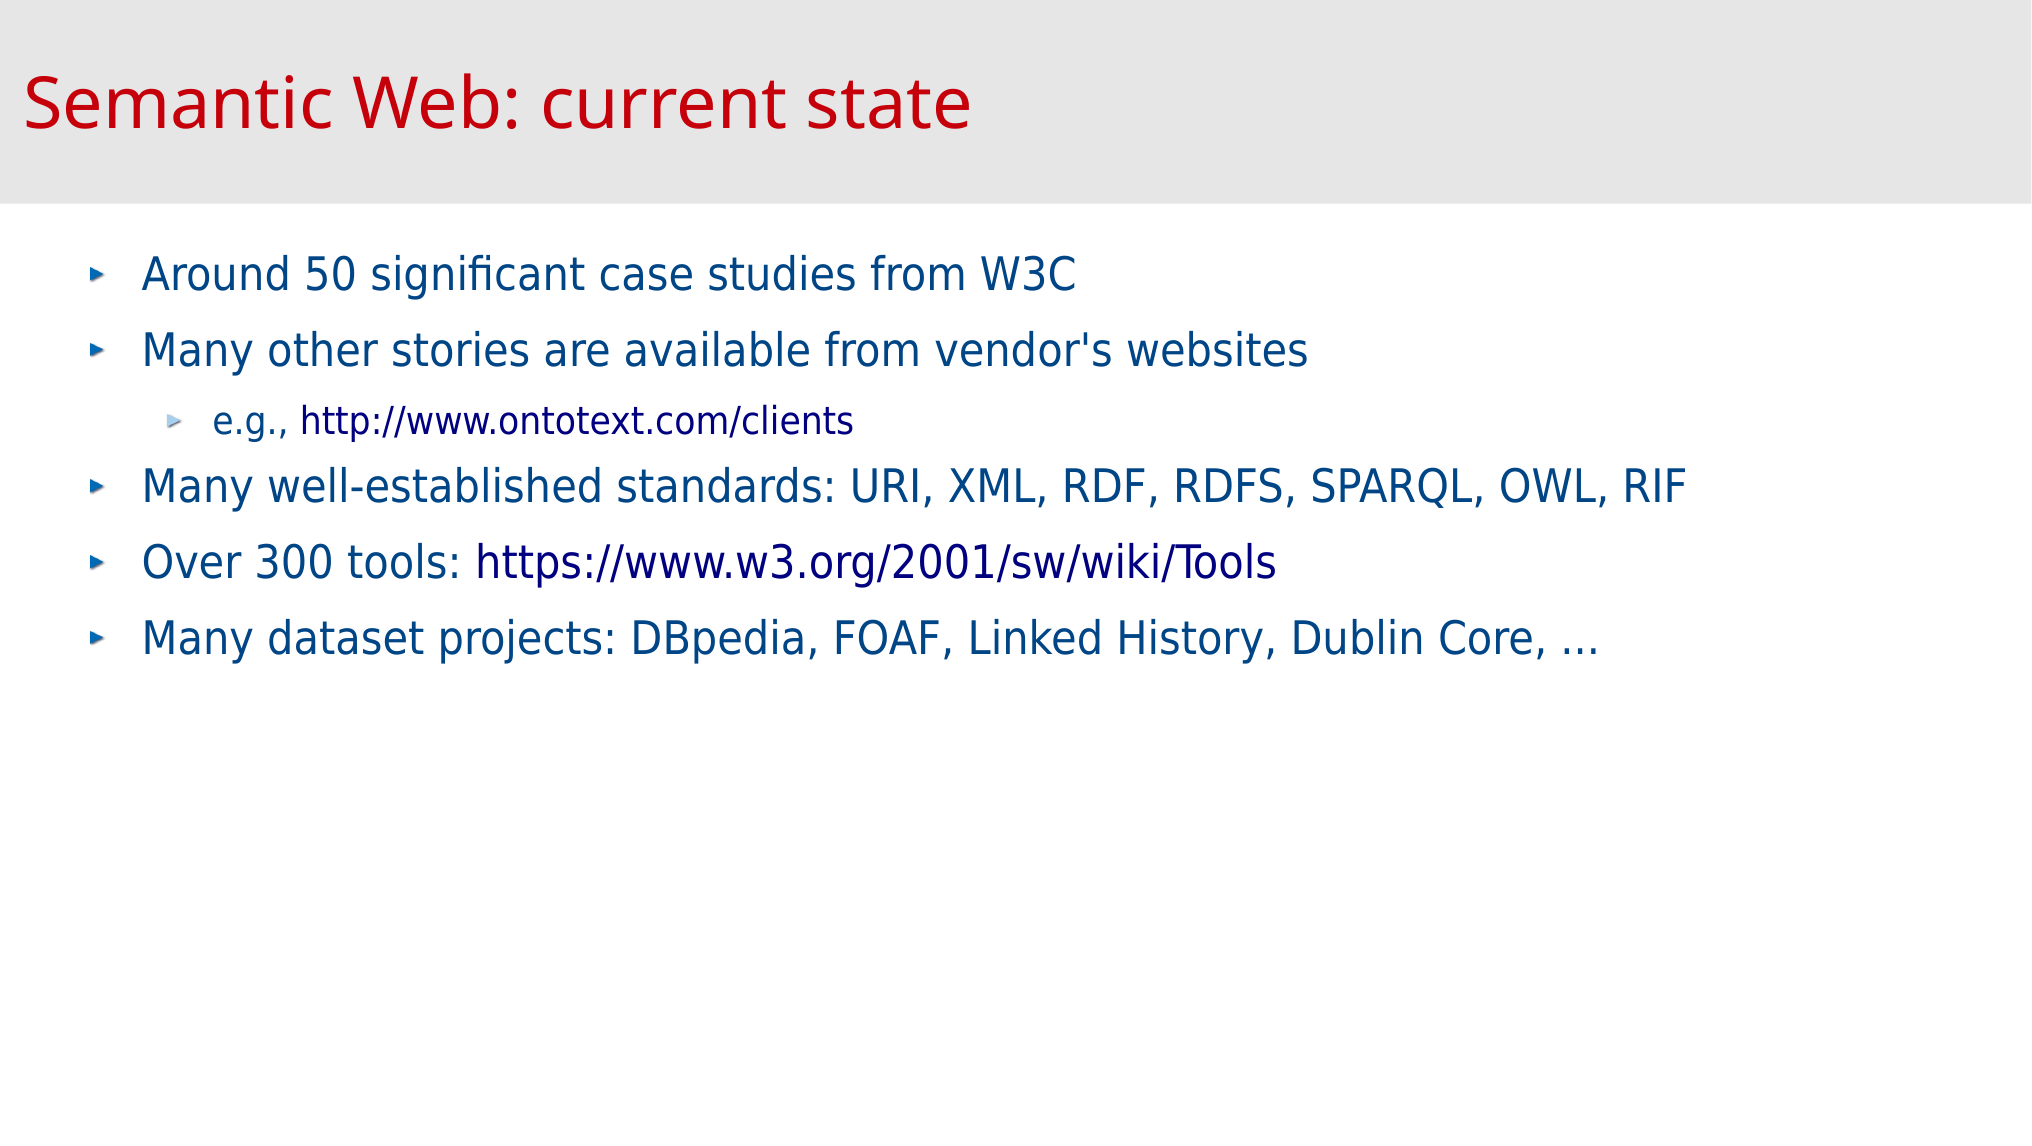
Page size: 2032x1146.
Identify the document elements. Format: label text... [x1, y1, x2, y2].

list Around 50 significant case studies from W3C Many other stories are available from vendor's websites e.g., http://www.ontotext.com/clients Many well-established standards: URI, XML, RDF, RDFS, SPARQL, OWL, RIF Over 300 tools: https://www.w3.org/2001/sw/wiki/Tools Many dataset projects: DBpedia, FOAF, Linked History, Dublin Core, ... [0, 247, 2032, 967]
title Semantic Web: current state [0, 0, 2032, 204]
